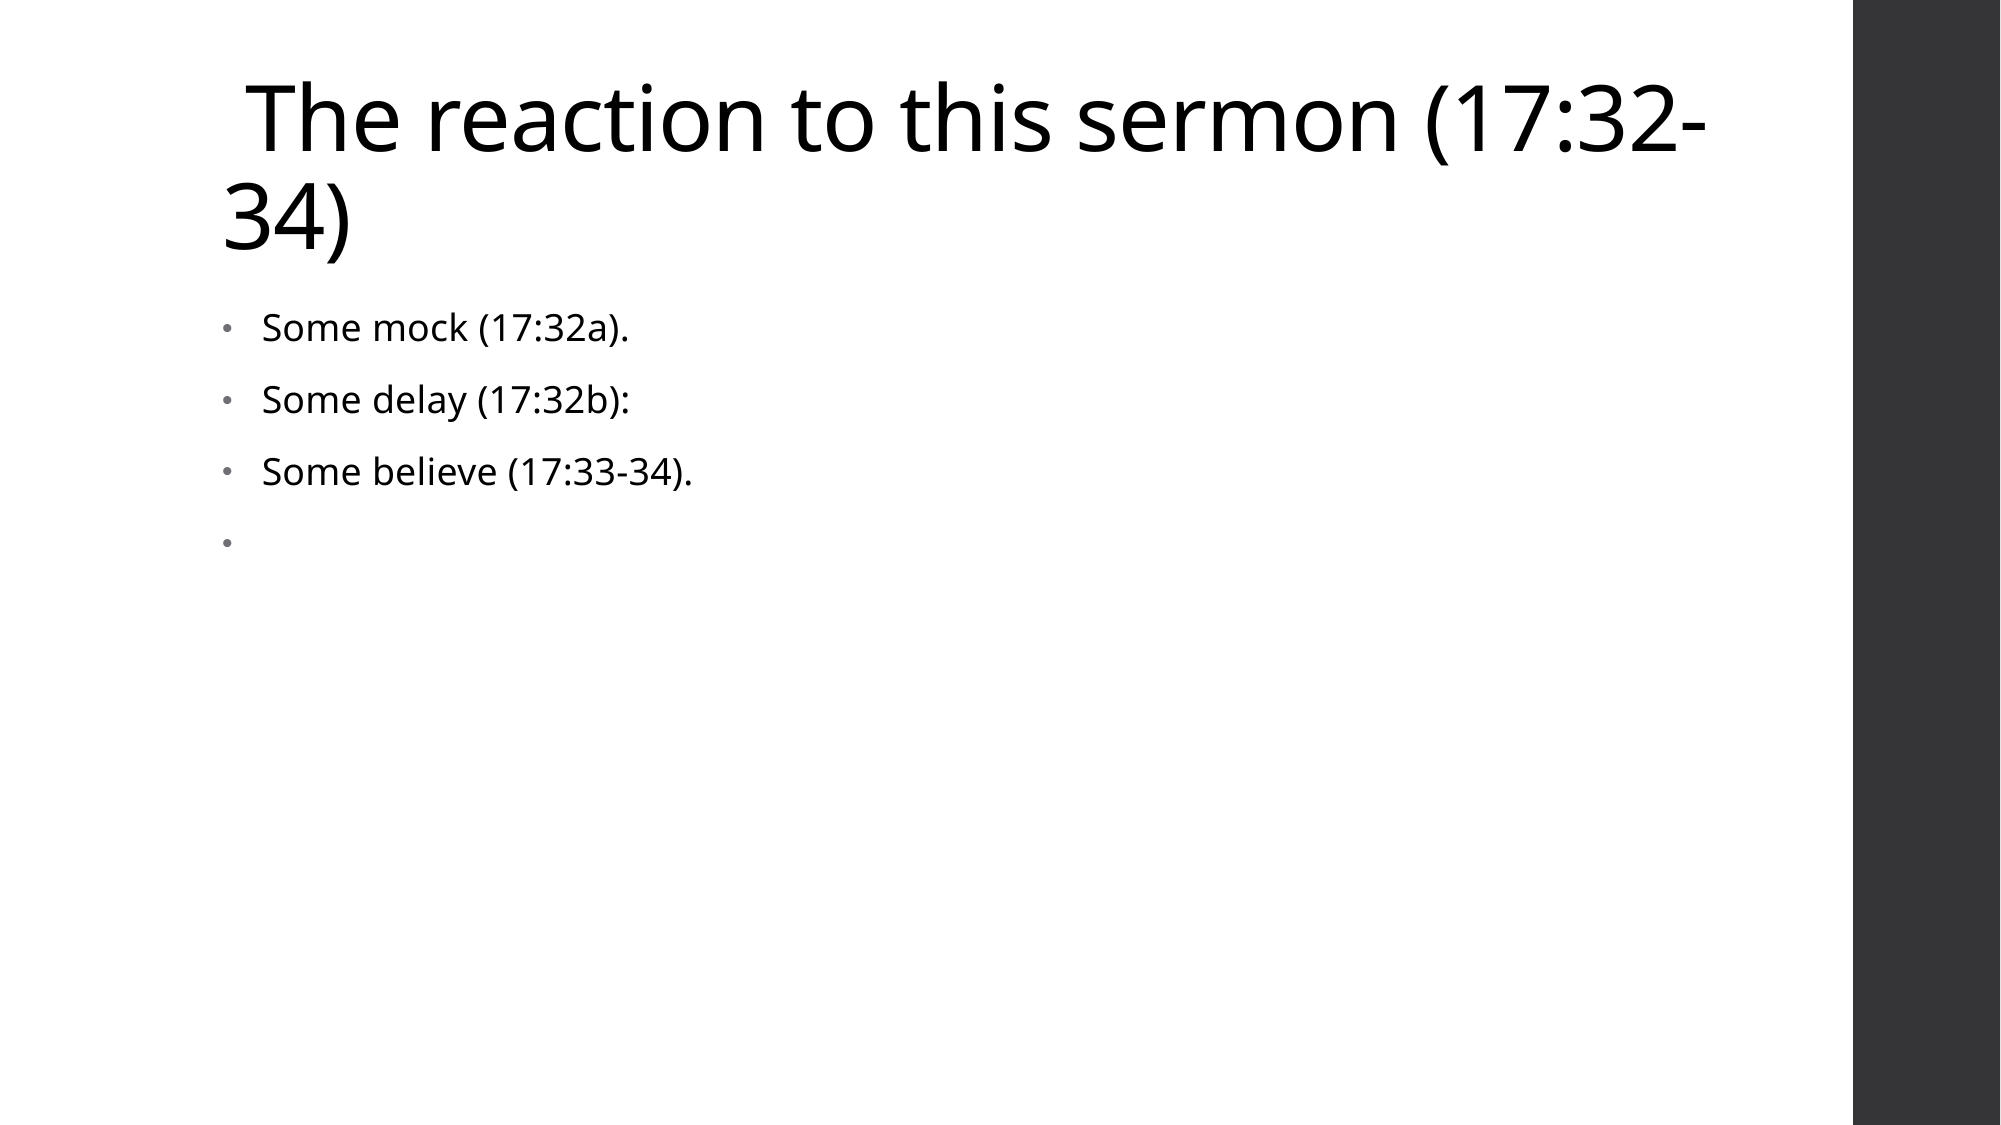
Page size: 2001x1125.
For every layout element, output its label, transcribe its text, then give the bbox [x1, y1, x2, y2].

title The reaction to this sermon (17:32-34) [206, 60, 1797, 278]
list Some mock (17:32a). Some delay (17:32b): Some believe (17:33-34). [206, 299, 1617, 1014]
